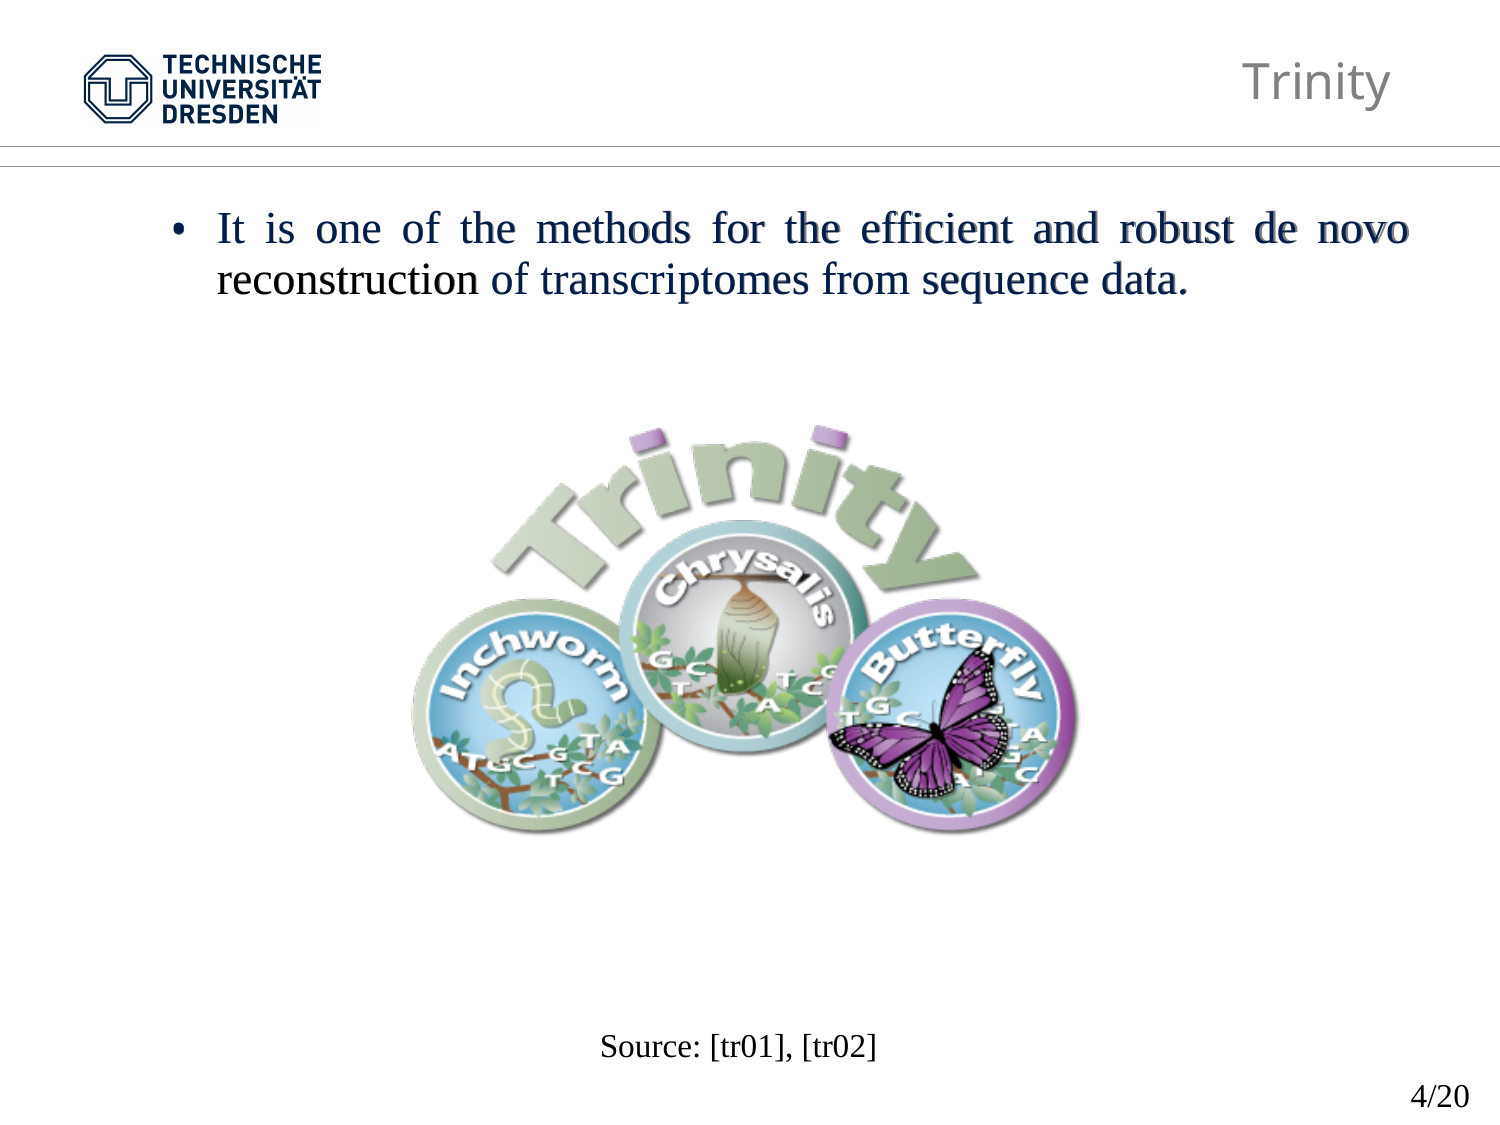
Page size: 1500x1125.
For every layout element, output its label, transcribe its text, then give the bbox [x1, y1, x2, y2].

text_box Source: [tr01], [tr02] [585, 1020, 931, 1109]
title Trinity [708, 12, 1392, 148]
picture [83, 54, 321, 124]
picture [405, 424, 1081, 841]
list It is one of the methods for the efficient and robust de novo reconstruction of transcriptomes from sequence data. [95, 195, 1426, 535]
